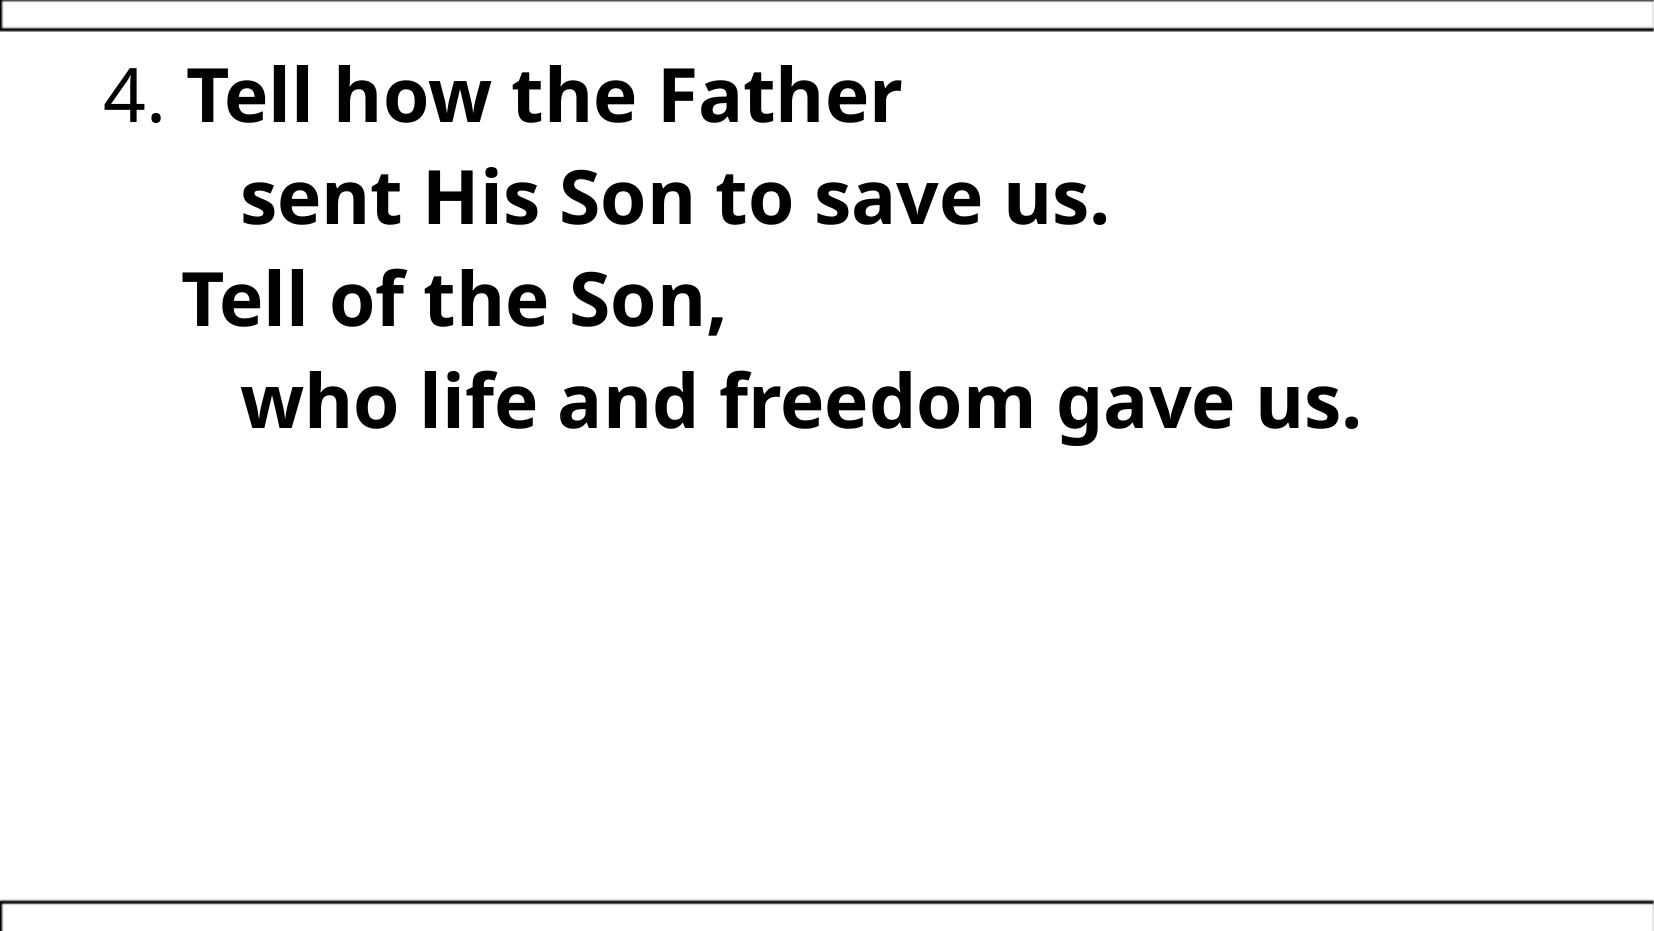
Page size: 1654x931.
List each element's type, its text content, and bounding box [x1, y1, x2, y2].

text_box 4. Tell how the Father sent His Son to save us. Tell of the Son, who life and freedom gave us. [88, 34, 1574, 466]
picture [0, 0, 1654, 931]
